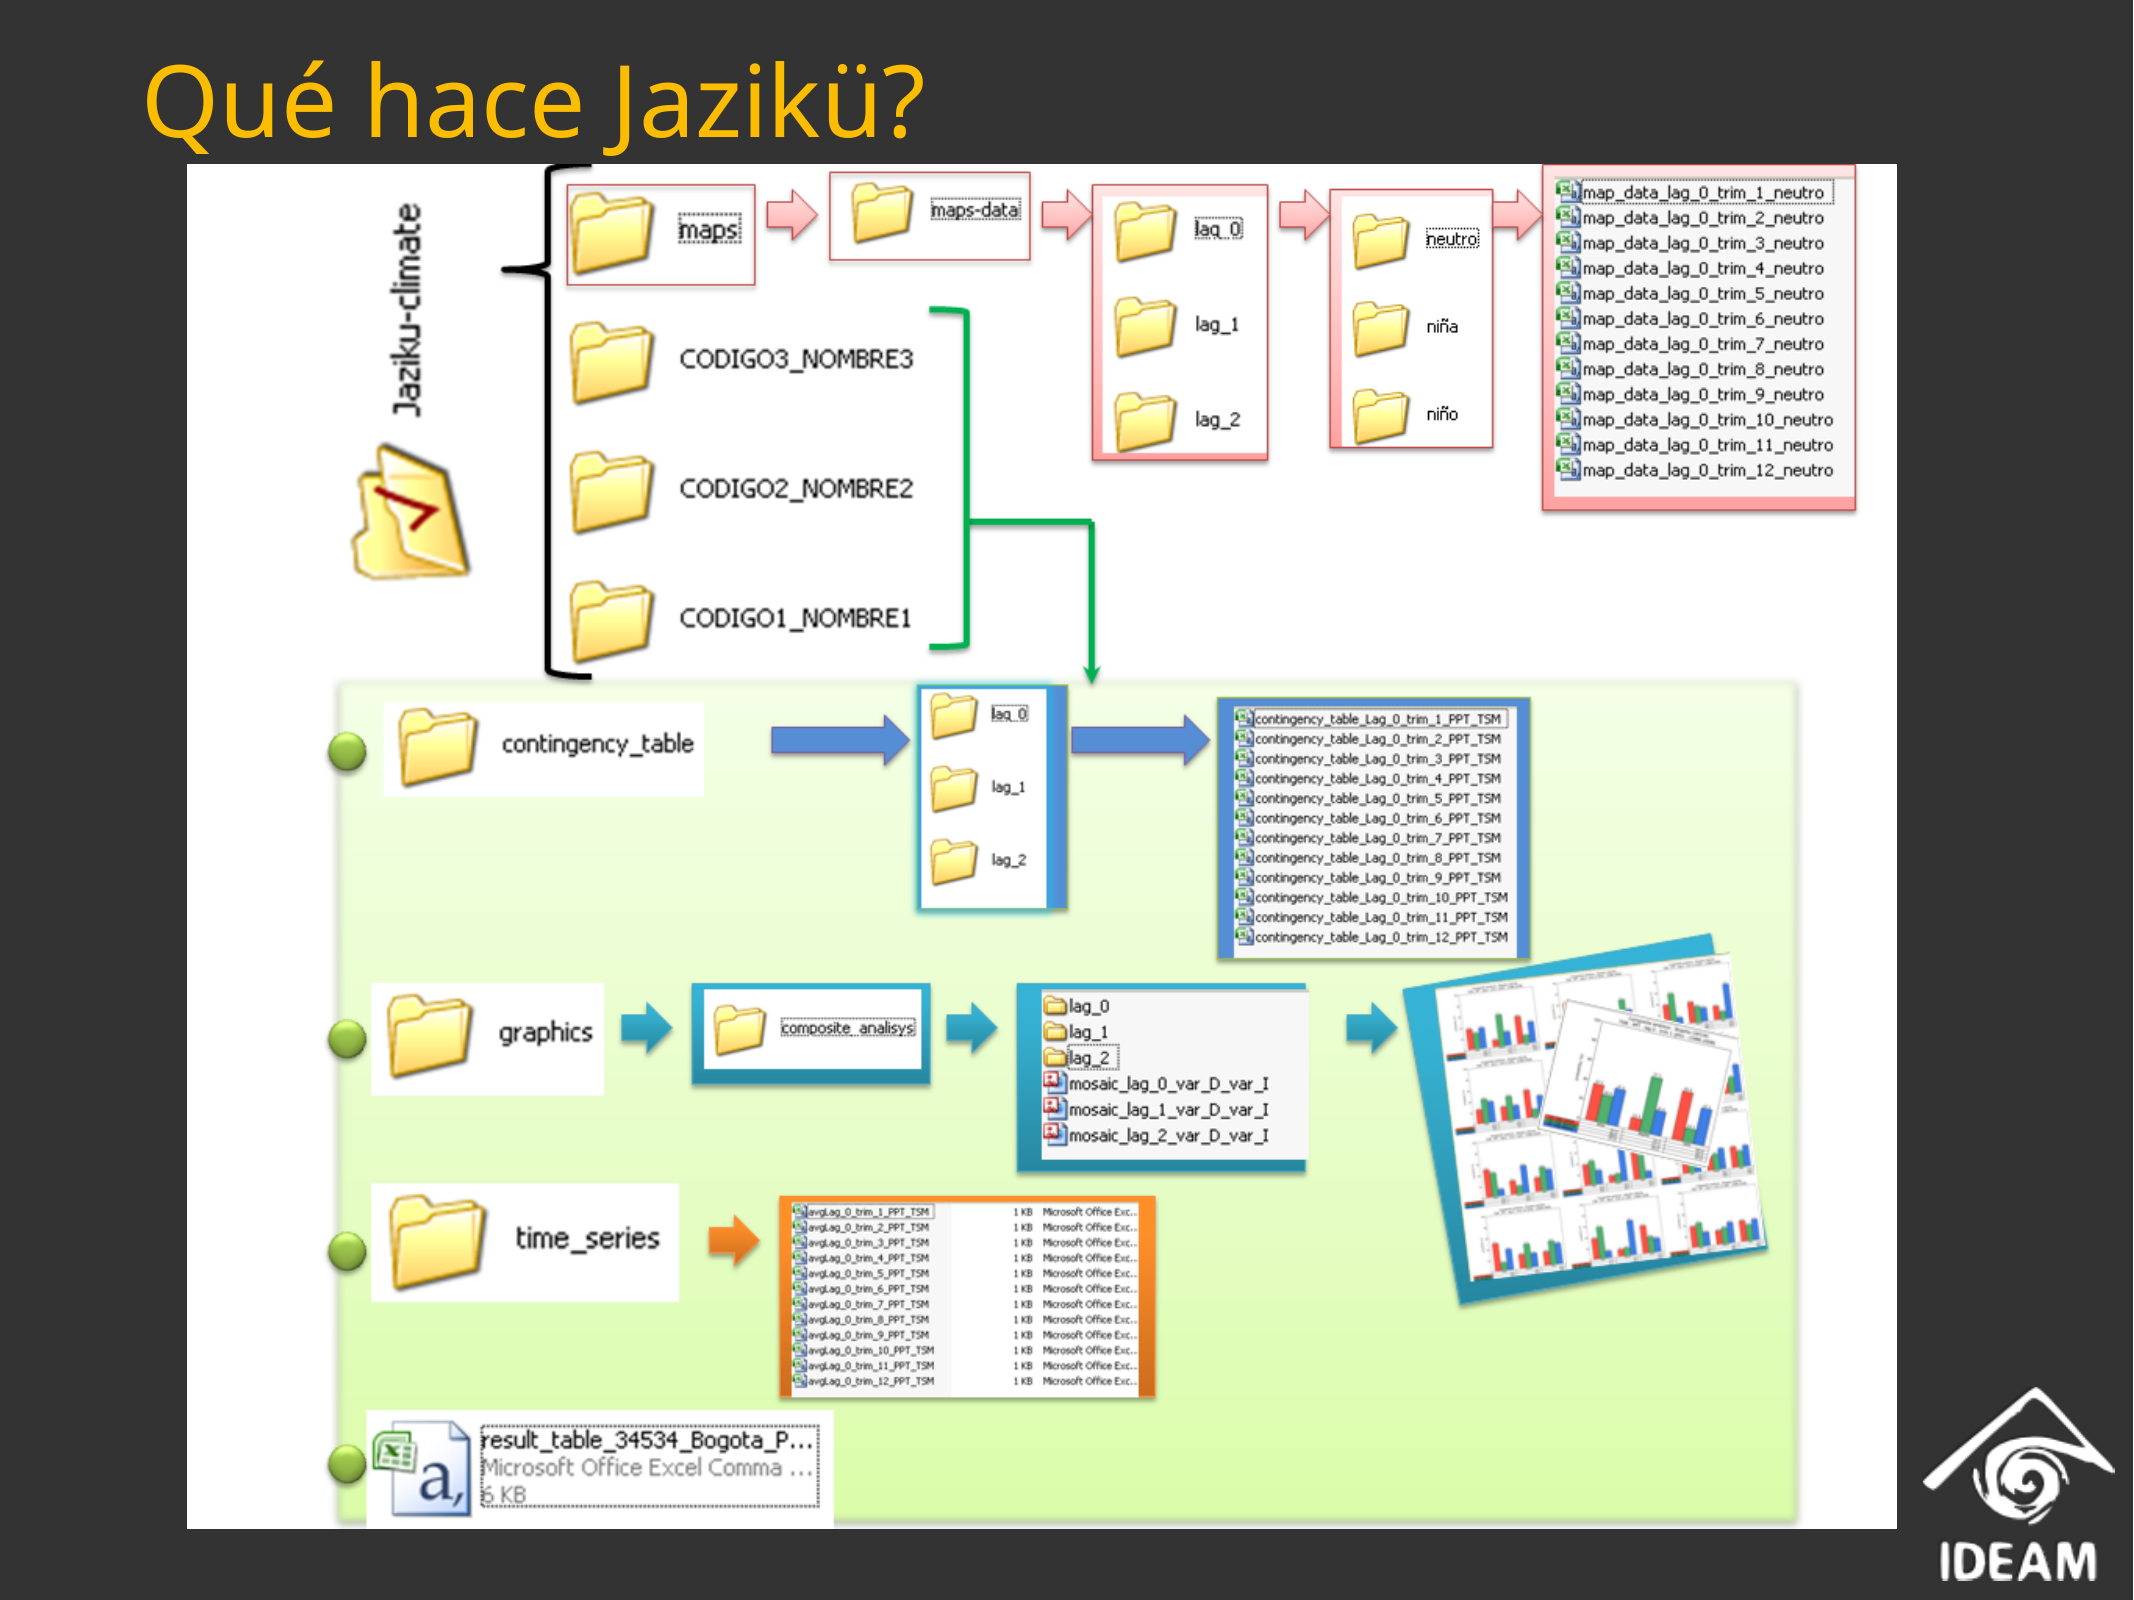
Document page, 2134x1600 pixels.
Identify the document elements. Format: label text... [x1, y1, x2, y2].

picture [187, 164, 1897, 1529]
picture [1923, 1387, 2115, 1581]
text_box Qué hace Jazikü? [141, 29, 1920, 166]
